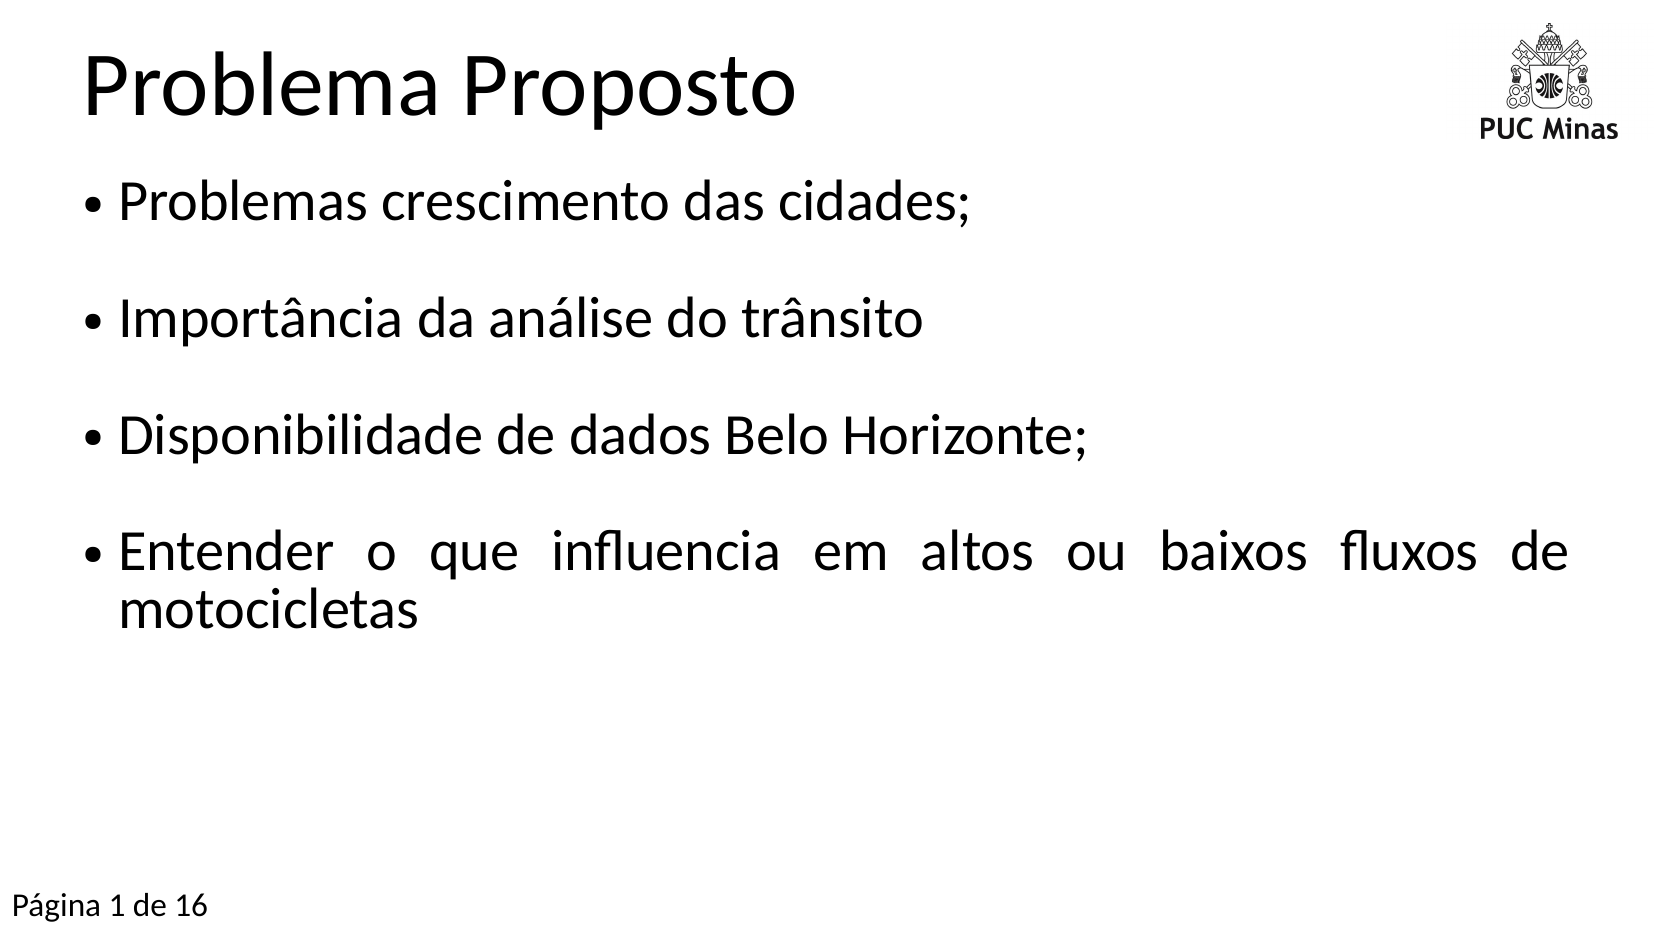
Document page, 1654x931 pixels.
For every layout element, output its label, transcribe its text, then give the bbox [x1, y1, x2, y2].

title Problema Proposto [82, 37, 1571, 148]
text_box Página 1 de 16 [0, 891, 213, 931]
subtitle Problemas crescimento das cidades; Importância da análise do trânsito Disponibilidade de dados Belo Horizonte; Entender o que influencia em altos ou baixos fluxos de motocicletas [82, 177, 1571, 827]
picture [1446, 23, 1654, 140]
